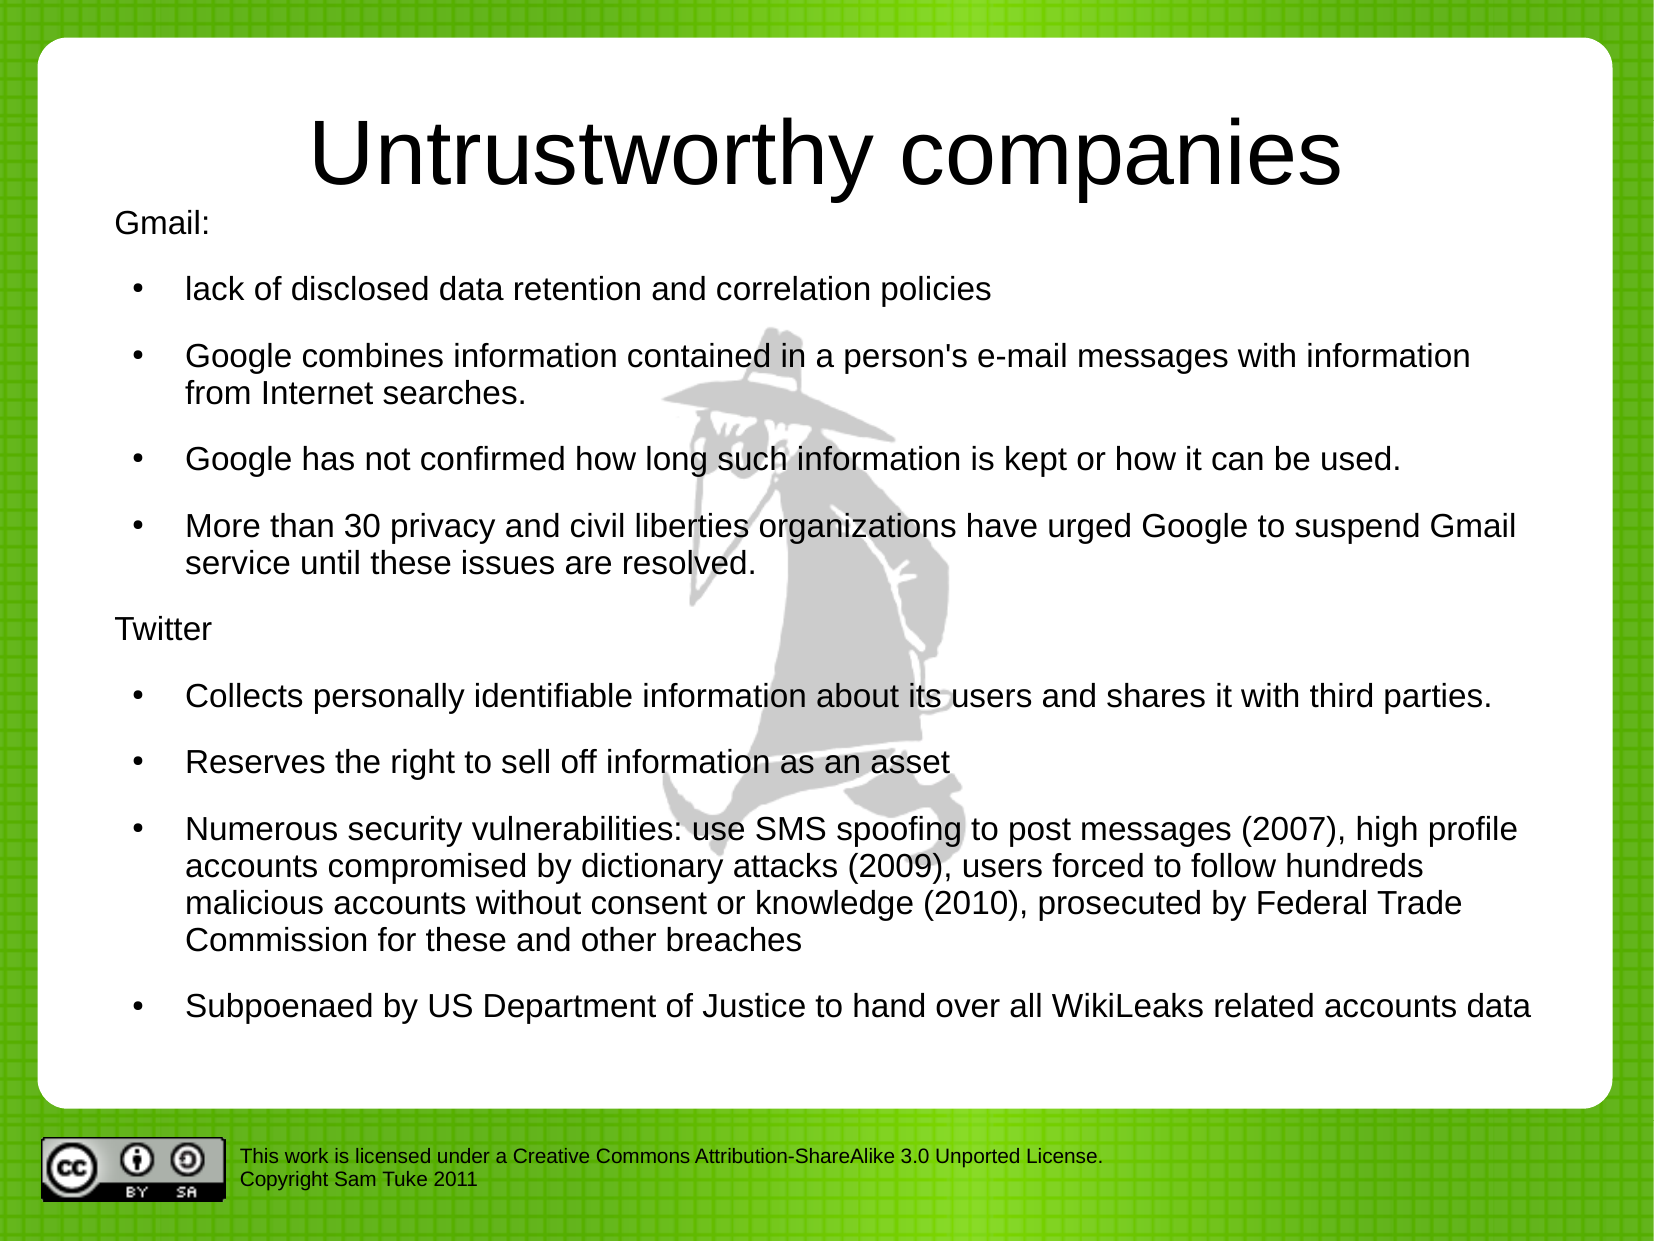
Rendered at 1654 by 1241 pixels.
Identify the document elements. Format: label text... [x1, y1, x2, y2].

picture [0, 0, 1654, 1241]
list Gmail: lack of disclosed data retention and correlation policies Google combines information contained in a person's e-mail messages with information from Internet searches. Google has not confirmed how long such information is kept or how it can be used. More than 30 privacy and civil liberties organizations have urged Google to suspend Gmail service until these issues are resolved. Twitter Collects personally identifiable information about its users and shares it with third parties. Reserves the right to sell off information as an asset Numerous security vulnerabilities: use SMS spoofing to post messages (2007), high profile accounts compromised by dictionary attacks (2009), users forced to follow hundreds malicious accounts without consent or knowledge (2010), prosecuted by Federal Trade Commission for these and other breaches Subpoenaed by US Department of Justice to hand over all WikiLeaks related accounts data [114, 204, 1540, 1089]
title Untrustworthy companies [82, 49, 1571, 257]
